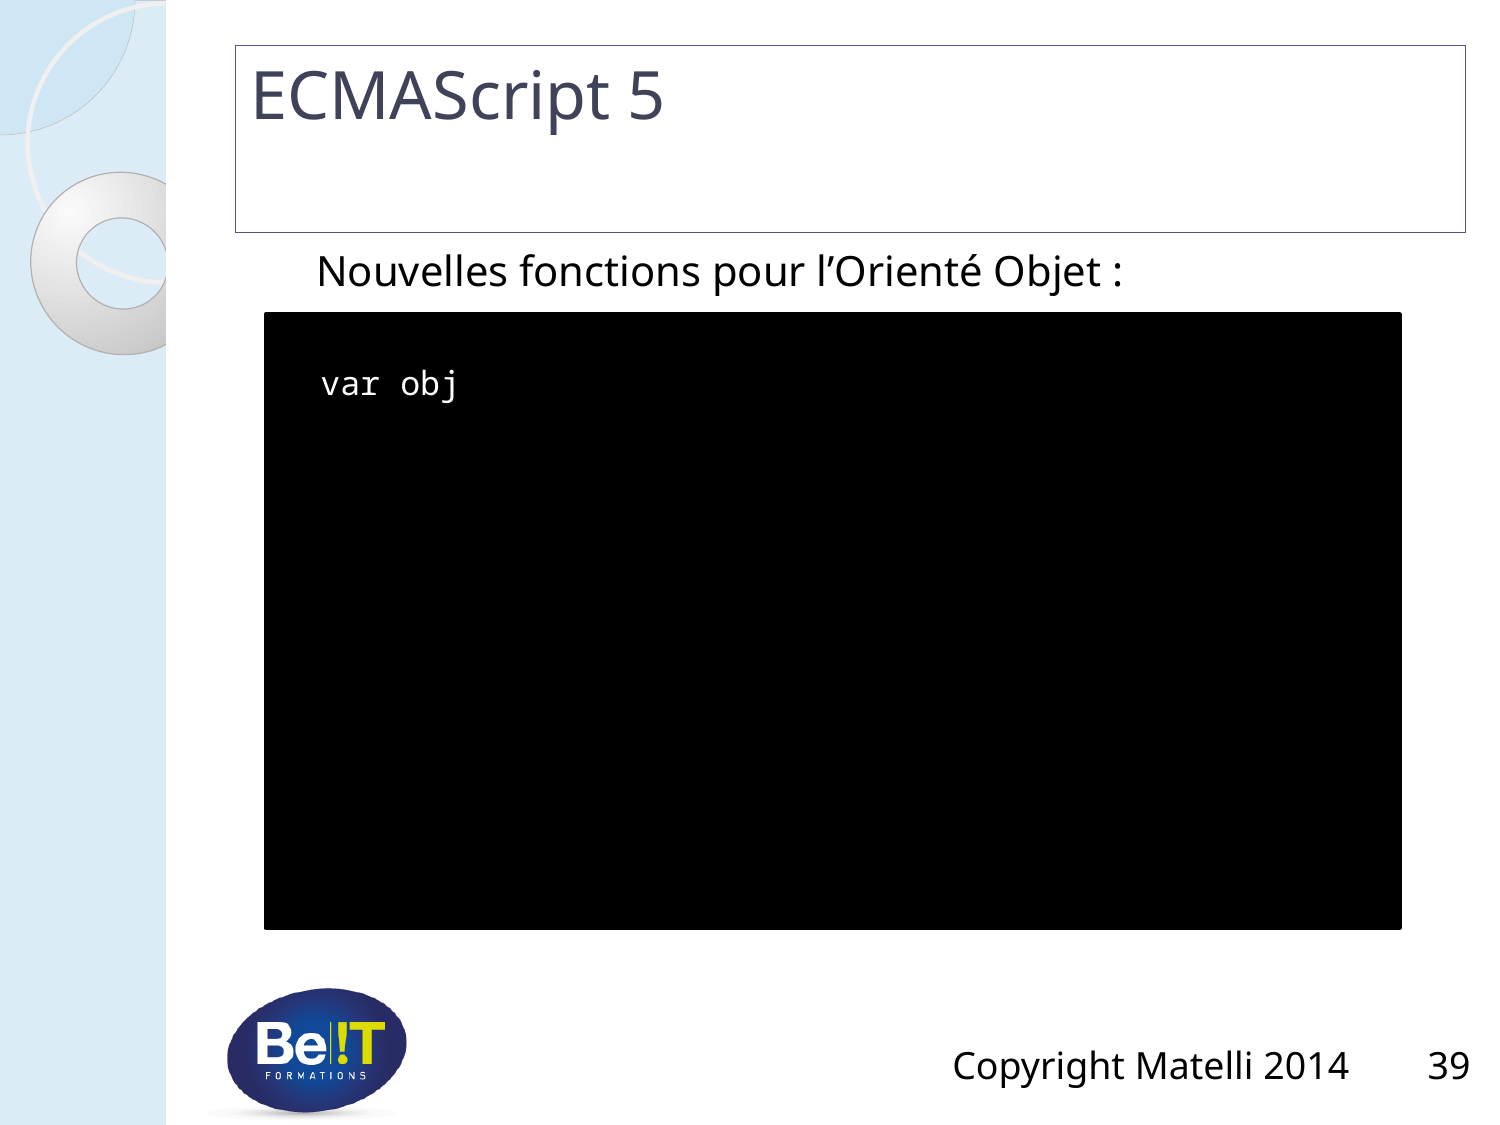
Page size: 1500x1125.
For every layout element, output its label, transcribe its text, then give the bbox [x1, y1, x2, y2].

footer Copyright Matelli 2014 [937, 1034, 1413, 1113]
text_box var obj = Object.create(Object.prototype, { myProperty: { value: "TEST", writable: true, enumerable: true, configurable: true } // ... }); obj.hasOwnProperty("myProperty") // true Object.getPrototypeOf(obj) // Object [265, 314, 1400, 929]
picture [171, 977, 442, 1125]
title ECMAScript 5 [235, 45, 1466, 233]
slide_number <numéro> [1413, 1034, 1488, 1113]
list Nouvelles fonctions pour l’Orienté Objet : [235, 237, 1466, 1025]
